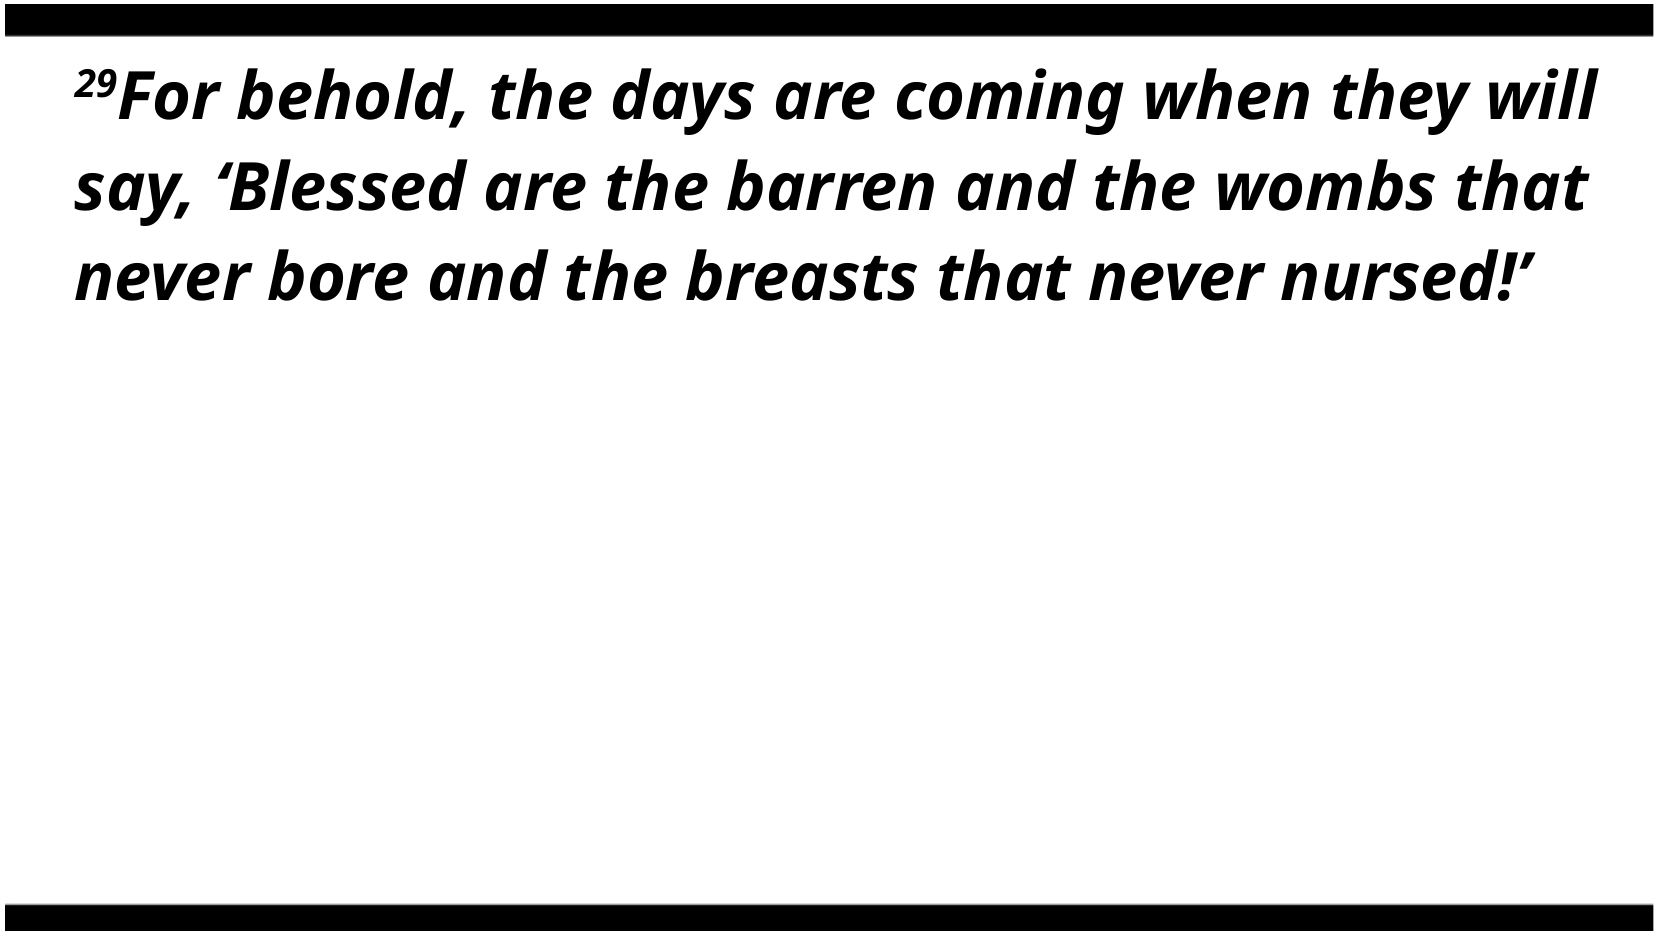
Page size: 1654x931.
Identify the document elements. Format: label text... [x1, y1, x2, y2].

text_box 29For behold, the days are coming when they will say, ‘Blessed are the barren and the wombs that never bore and the breasts that never nursed!’ [60, 40, 1621, 322]
picture [5, 4, 1654, 931]
